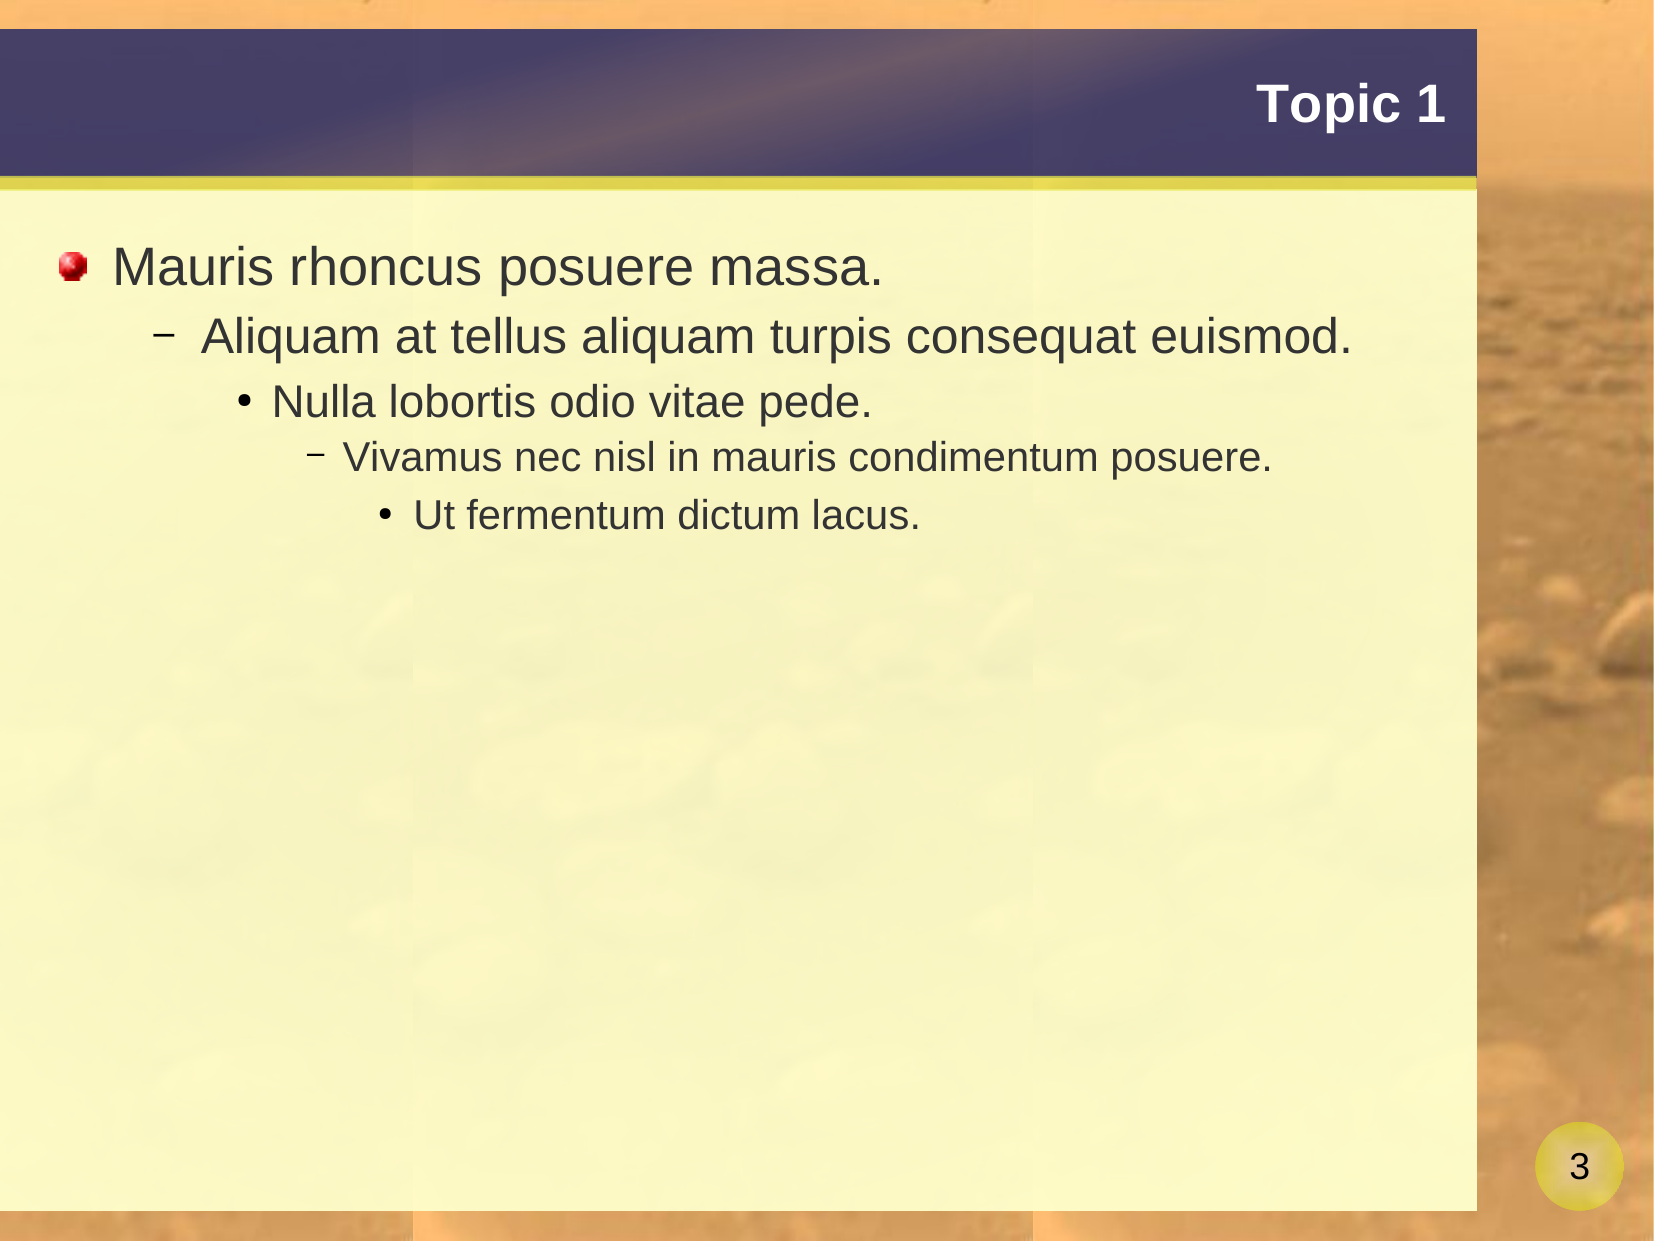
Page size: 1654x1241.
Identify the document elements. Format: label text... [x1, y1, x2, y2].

list Mauris rhoncus posuere massa. Aliquam at tellus aliquam turpis consequat euismod. Nulla lobortis odio vitae pede. Vivamus nec nisl in mauris condimentum posuere. Ut fermentum dictum lacus. [59, 236, 1418, 1182]
title Topic 1 [29, 59, 1447, 148]
picture [0, 0, 1654, 1241]
